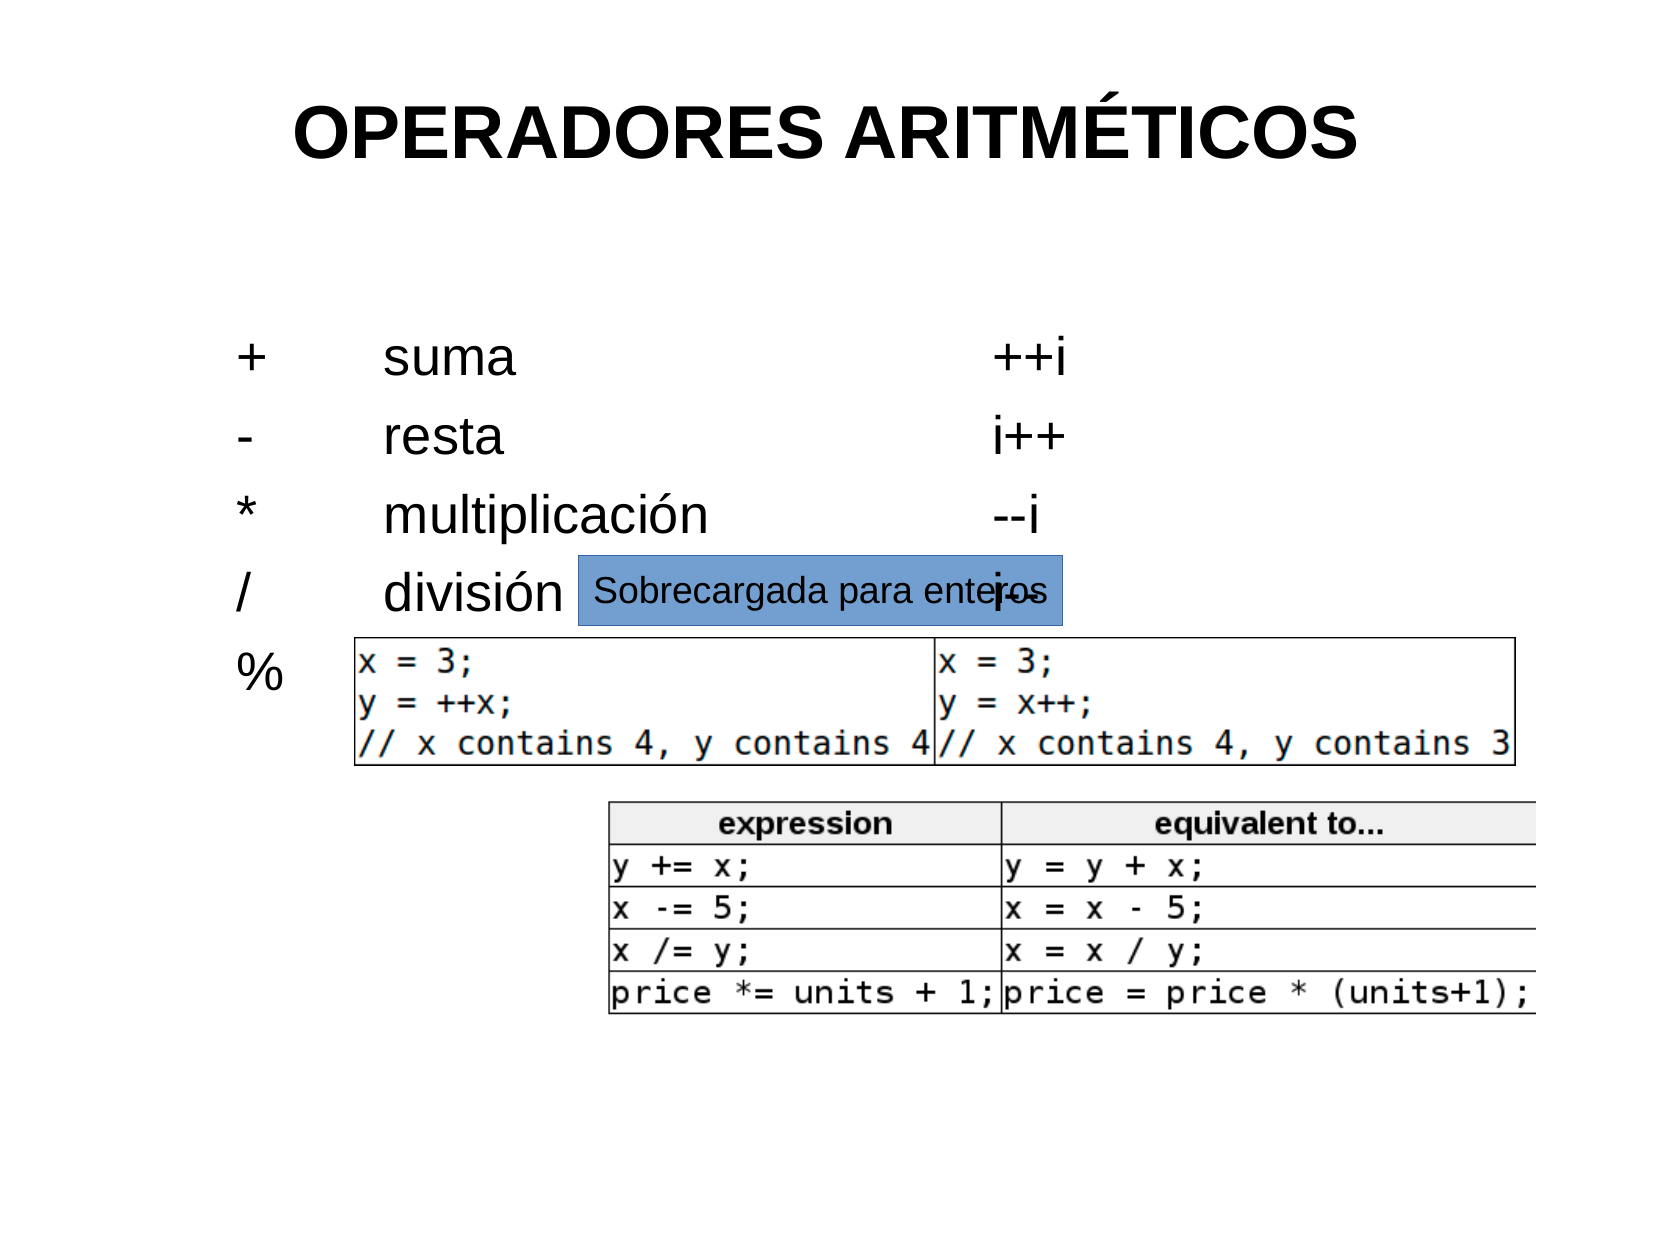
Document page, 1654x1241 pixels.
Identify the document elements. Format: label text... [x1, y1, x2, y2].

text_box ++i i++ --i i-- += -= *= /= [992, 248, 1583, 1138]
title OPERADORES ARITMÉTICOS [82, 29, 1571, 237]
text_box Sobrecargada para enteros [827, 555, 992, 626]
picture [607, 800, 1536, 1016]
picture [354, 637, 1516, 766]
text_box + suma - resta * multiplicación / división % módulo [236, 248, 827, 1138]
